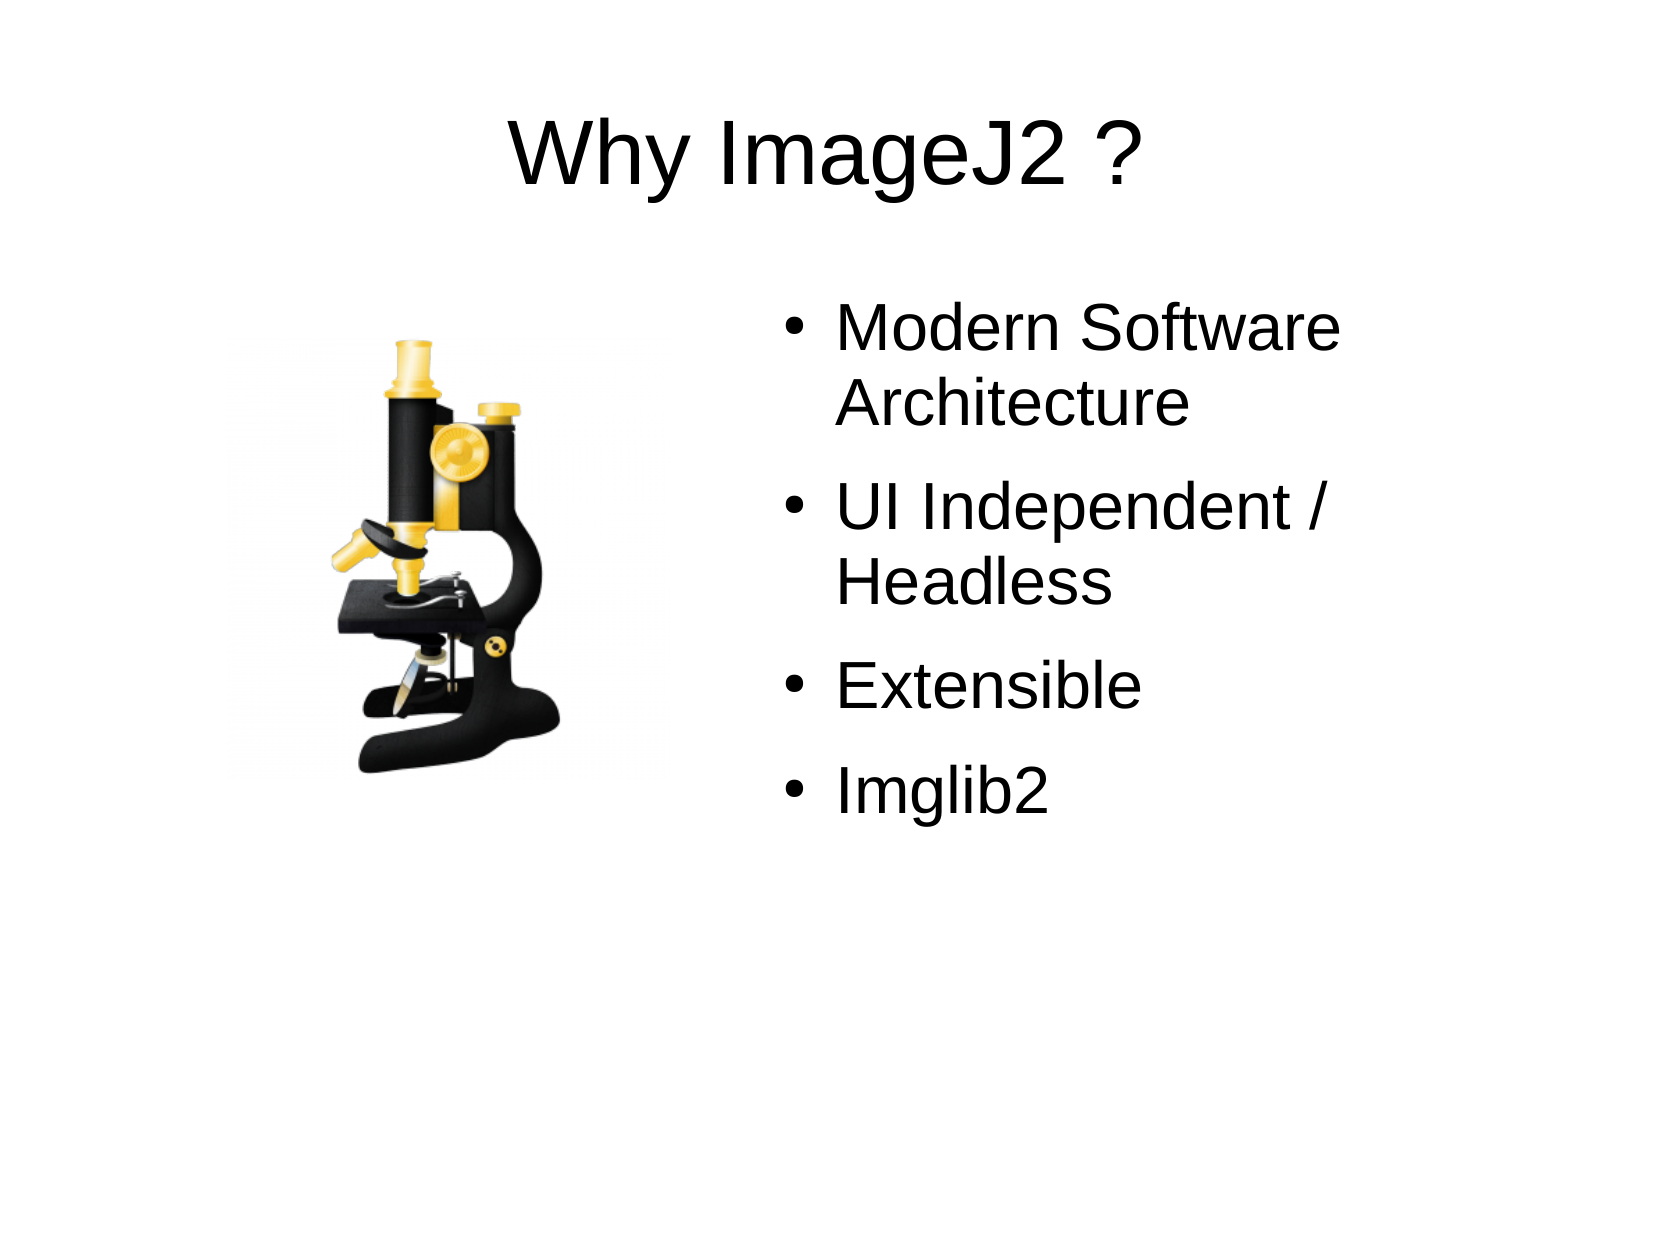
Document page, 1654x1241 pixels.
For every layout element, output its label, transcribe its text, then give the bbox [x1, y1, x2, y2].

picture [225, 335, 670, 781]
title Why ImageJ2 ? [82, 49, 1571, 257]
list Modern Software Architecture UI Independent / Headless Extensible Imglib2 [765, 290, 1571, 1010]
